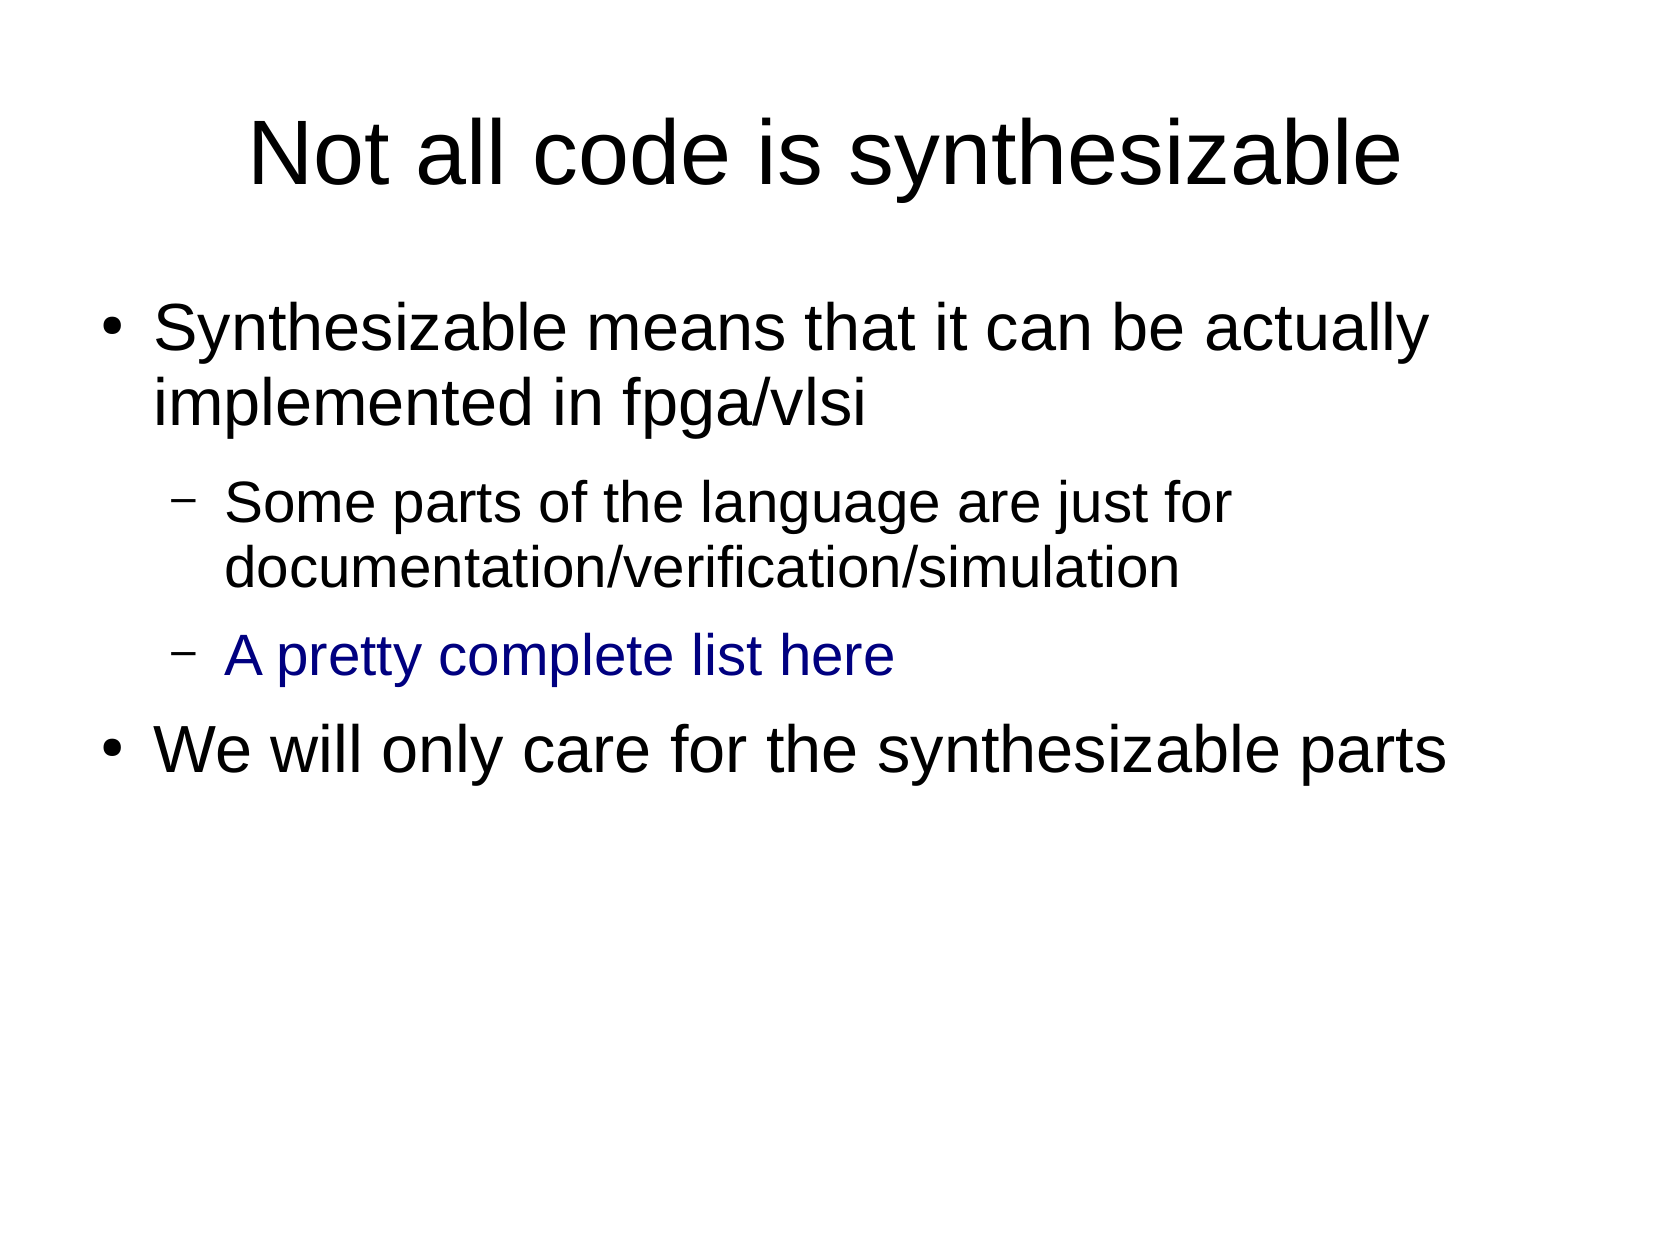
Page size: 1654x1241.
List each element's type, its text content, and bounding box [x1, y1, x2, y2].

list Synthesizable means that it can be actually implemented in fpga/vlsi Some parts of the language are just for documentation/verification/simulation A pretty complete list here We will only care for the synthesizable parts [82, 290, 1571, 1010]
title Not all code is synthesizable [82, 49, 1571, 257]
